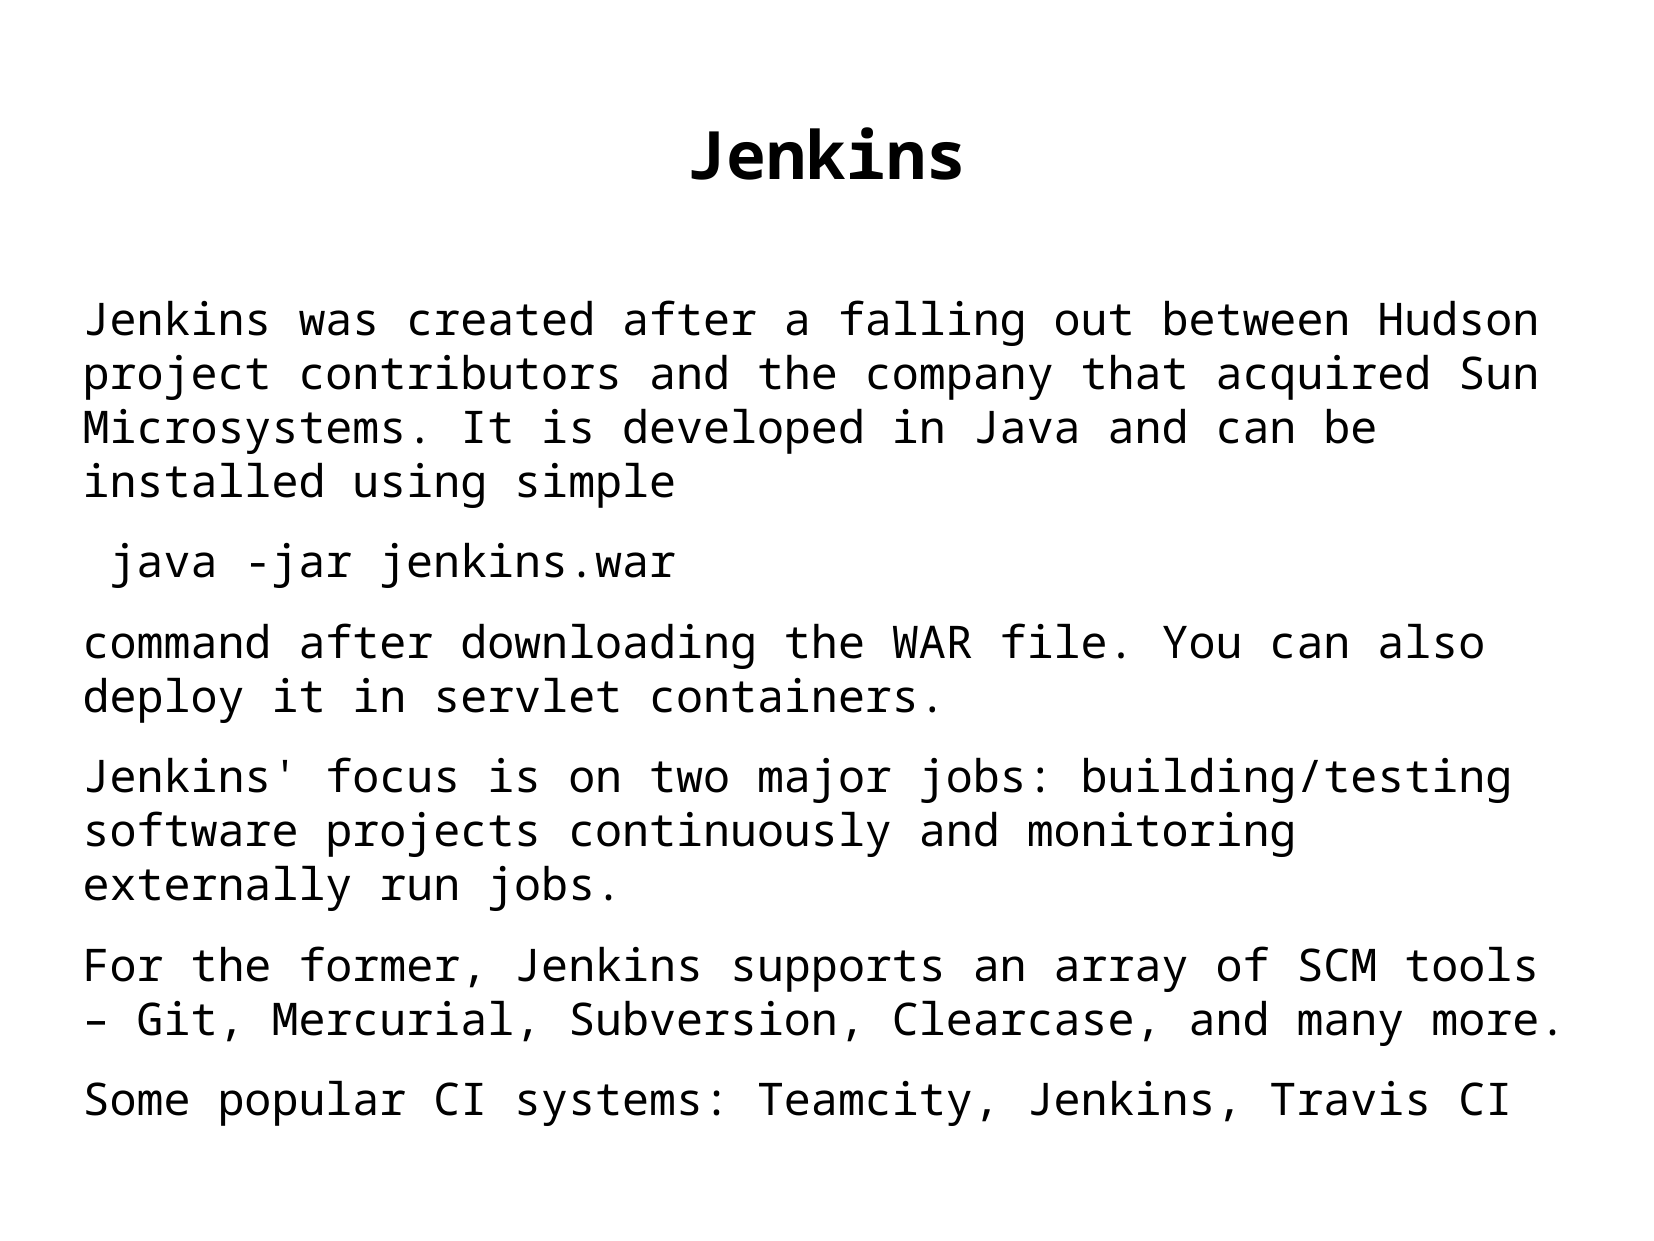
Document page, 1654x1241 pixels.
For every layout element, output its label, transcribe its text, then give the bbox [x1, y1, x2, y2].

list Jenkins was created after a falling out between Hudson project contributors and the company that acquired Sun Microsystems. It is developed in Java and can be installed using simple java -jar jenkins.war command after downloading the WAR file. You can also deploy it in servlet containers. Jenkins' focus is on two major jobs: building/testing software projects continuously and monitoring externally run jobs. For the former, Jenkins supports an array of SCM tools – Git, Mercurial, Subversion, Clearcase, and many more. Some popular CI systems: Teamcity, Jenkins, Travis CI [82, 290, 1571, 1134]
title Jenkins [82, 49, 1571, 257]
